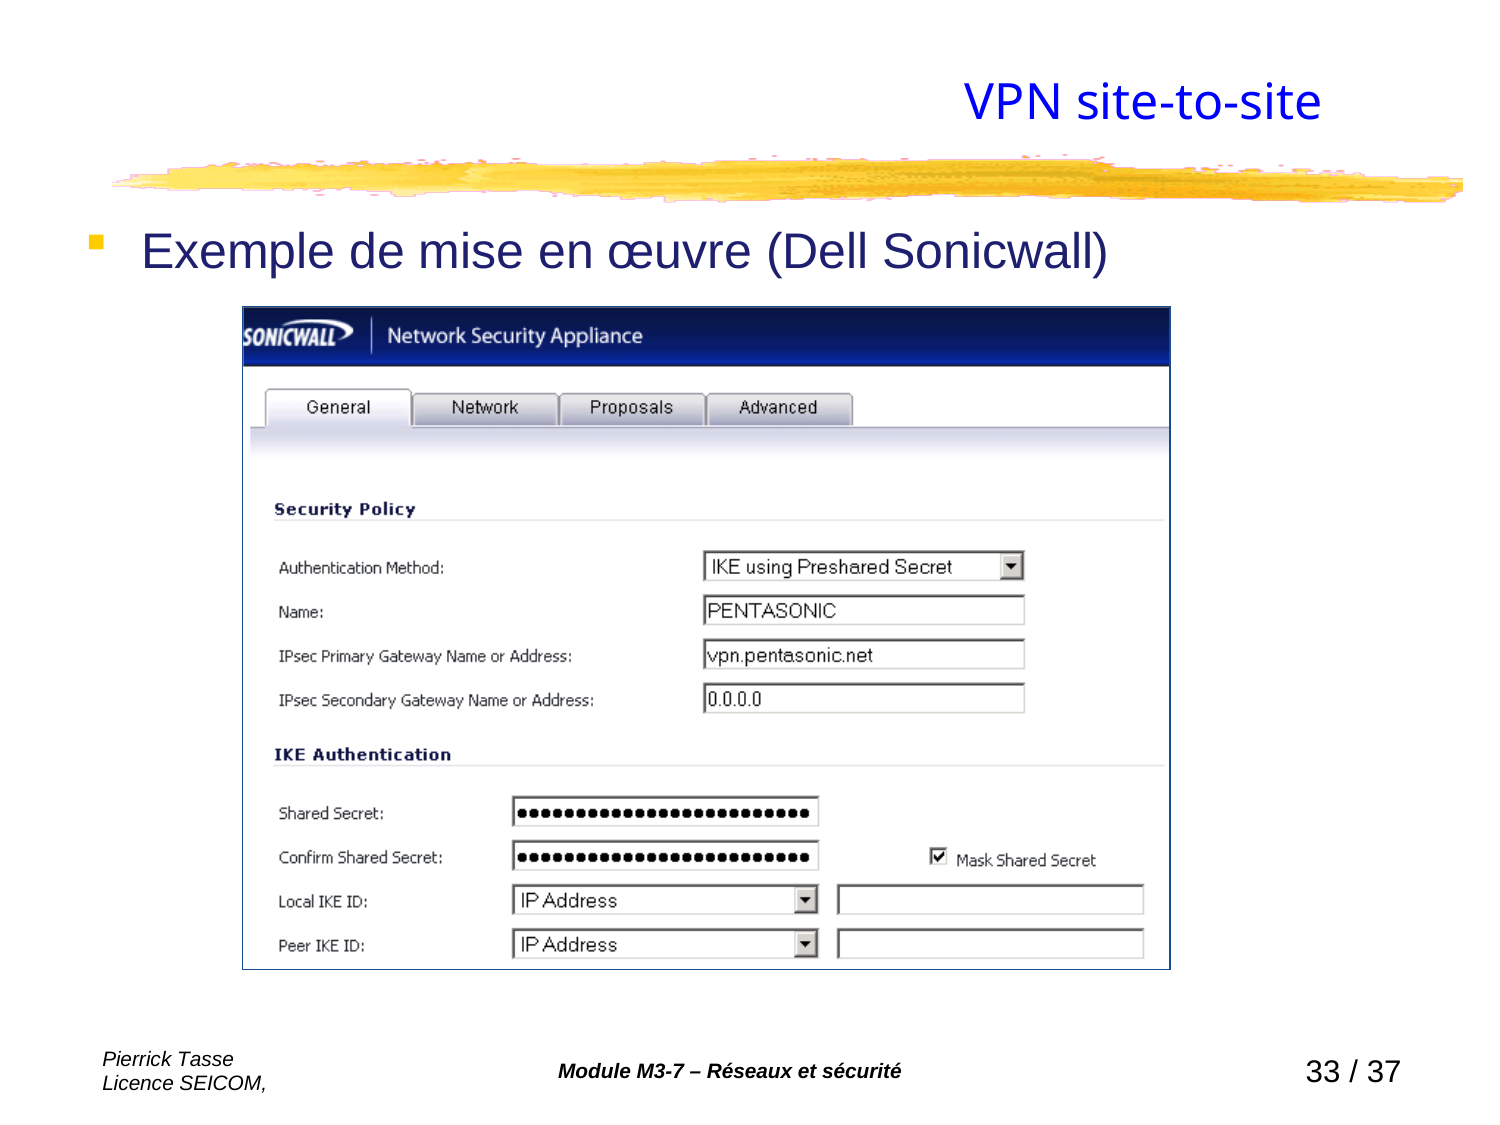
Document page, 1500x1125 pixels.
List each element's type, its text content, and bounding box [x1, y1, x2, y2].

list Exemple de mise en œuvre (Dell Sonicwall) [69, 210, 1412, 1016]
title VPN site-to-site [62, 37, 1338, 138]
picture [243, 307, 1170, 969]
picture [112, 149, 1463, 213]
